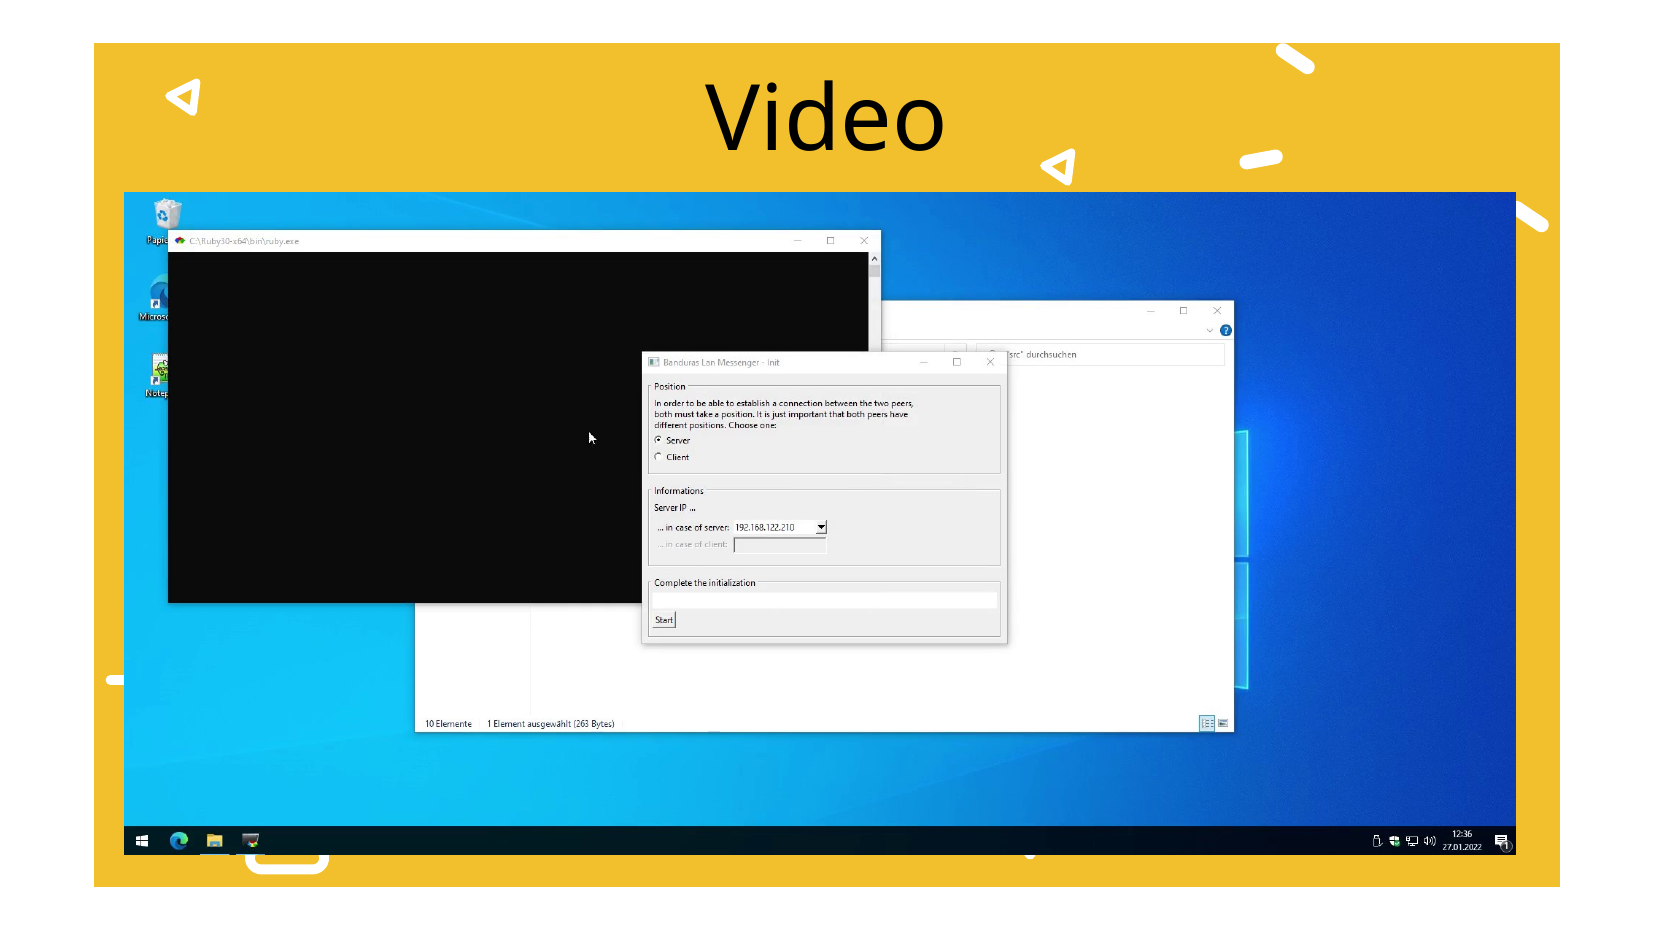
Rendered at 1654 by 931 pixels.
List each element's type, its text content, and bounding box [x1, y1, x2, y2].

picture [124, 192, 1516, 855]
title Video [82, 37, 1571, 193]
